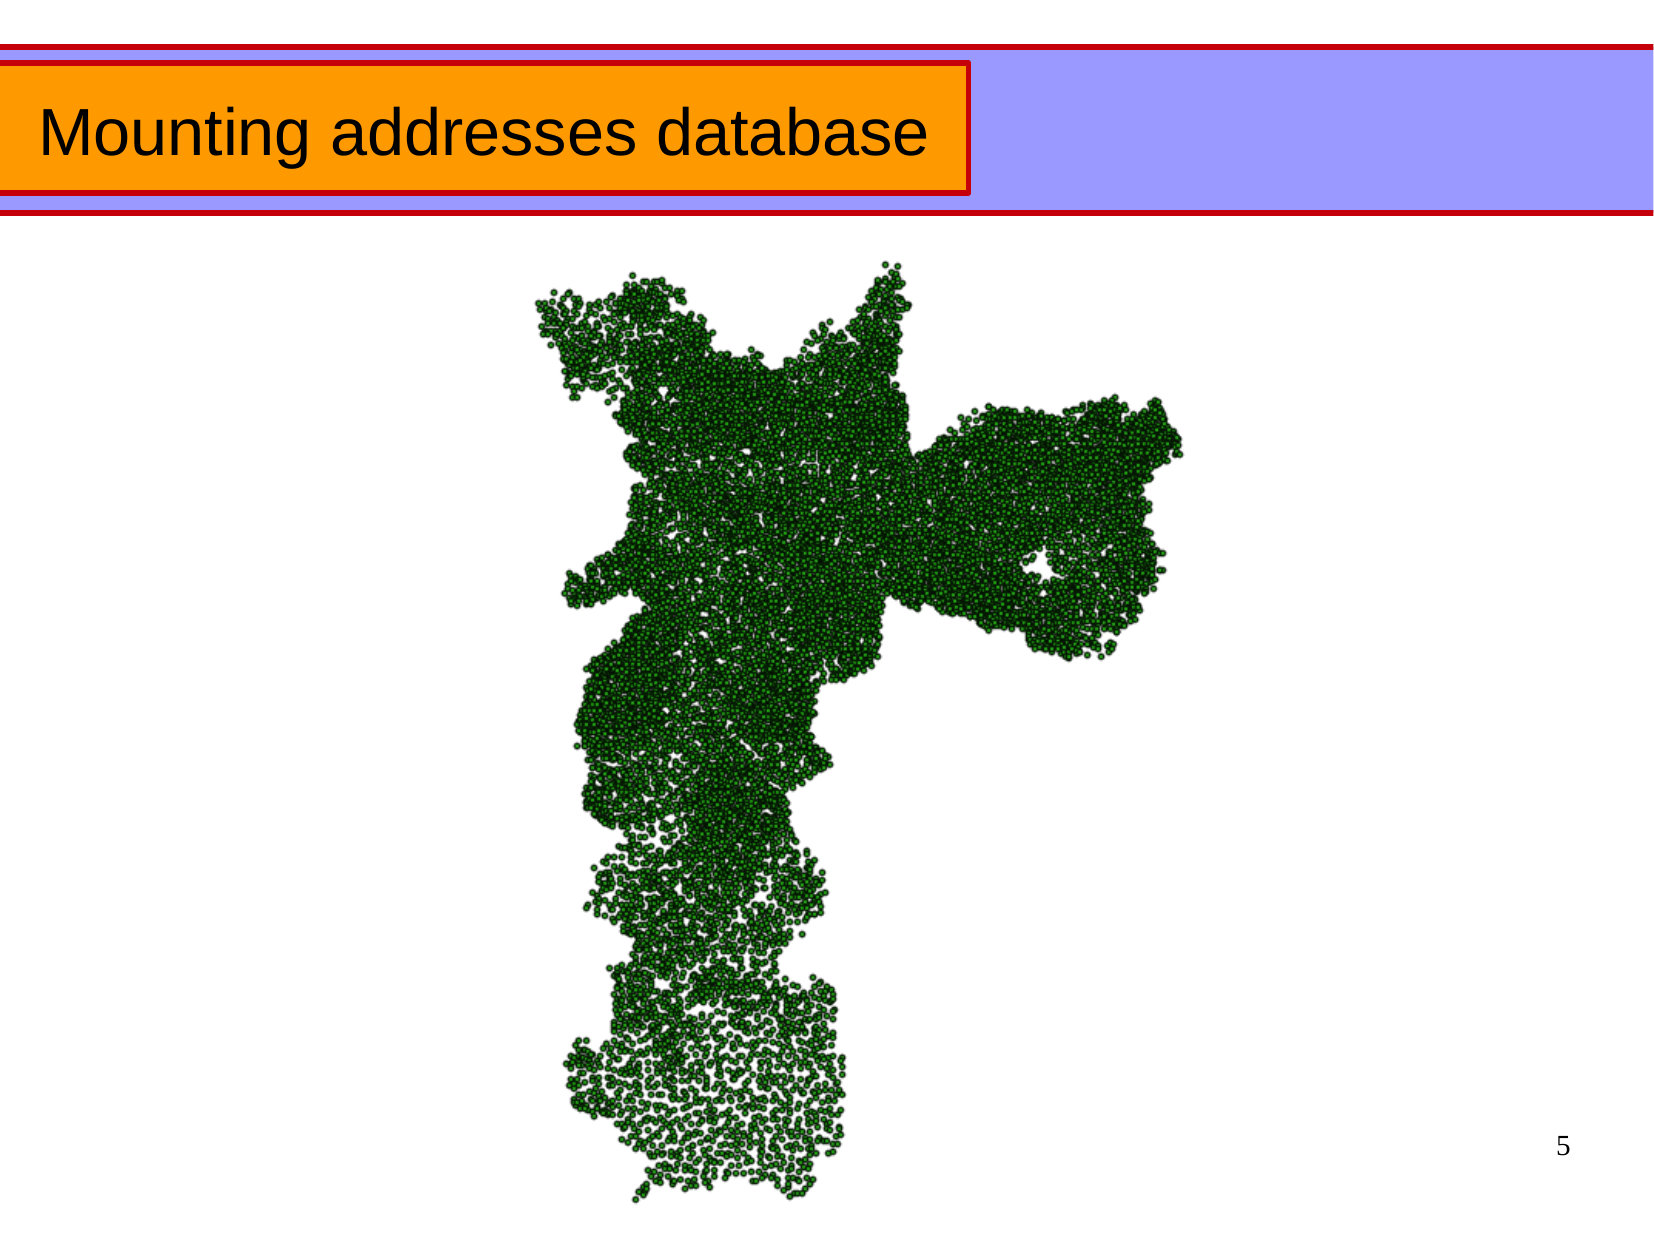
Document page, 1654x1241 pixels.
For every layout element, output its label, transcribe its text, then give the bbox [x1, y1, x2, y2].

text_box [0, 47, 1654, 213]
title Mounting addresses database [0, 57, 969, 207]
picture [431, 242, 1288, 1223]
